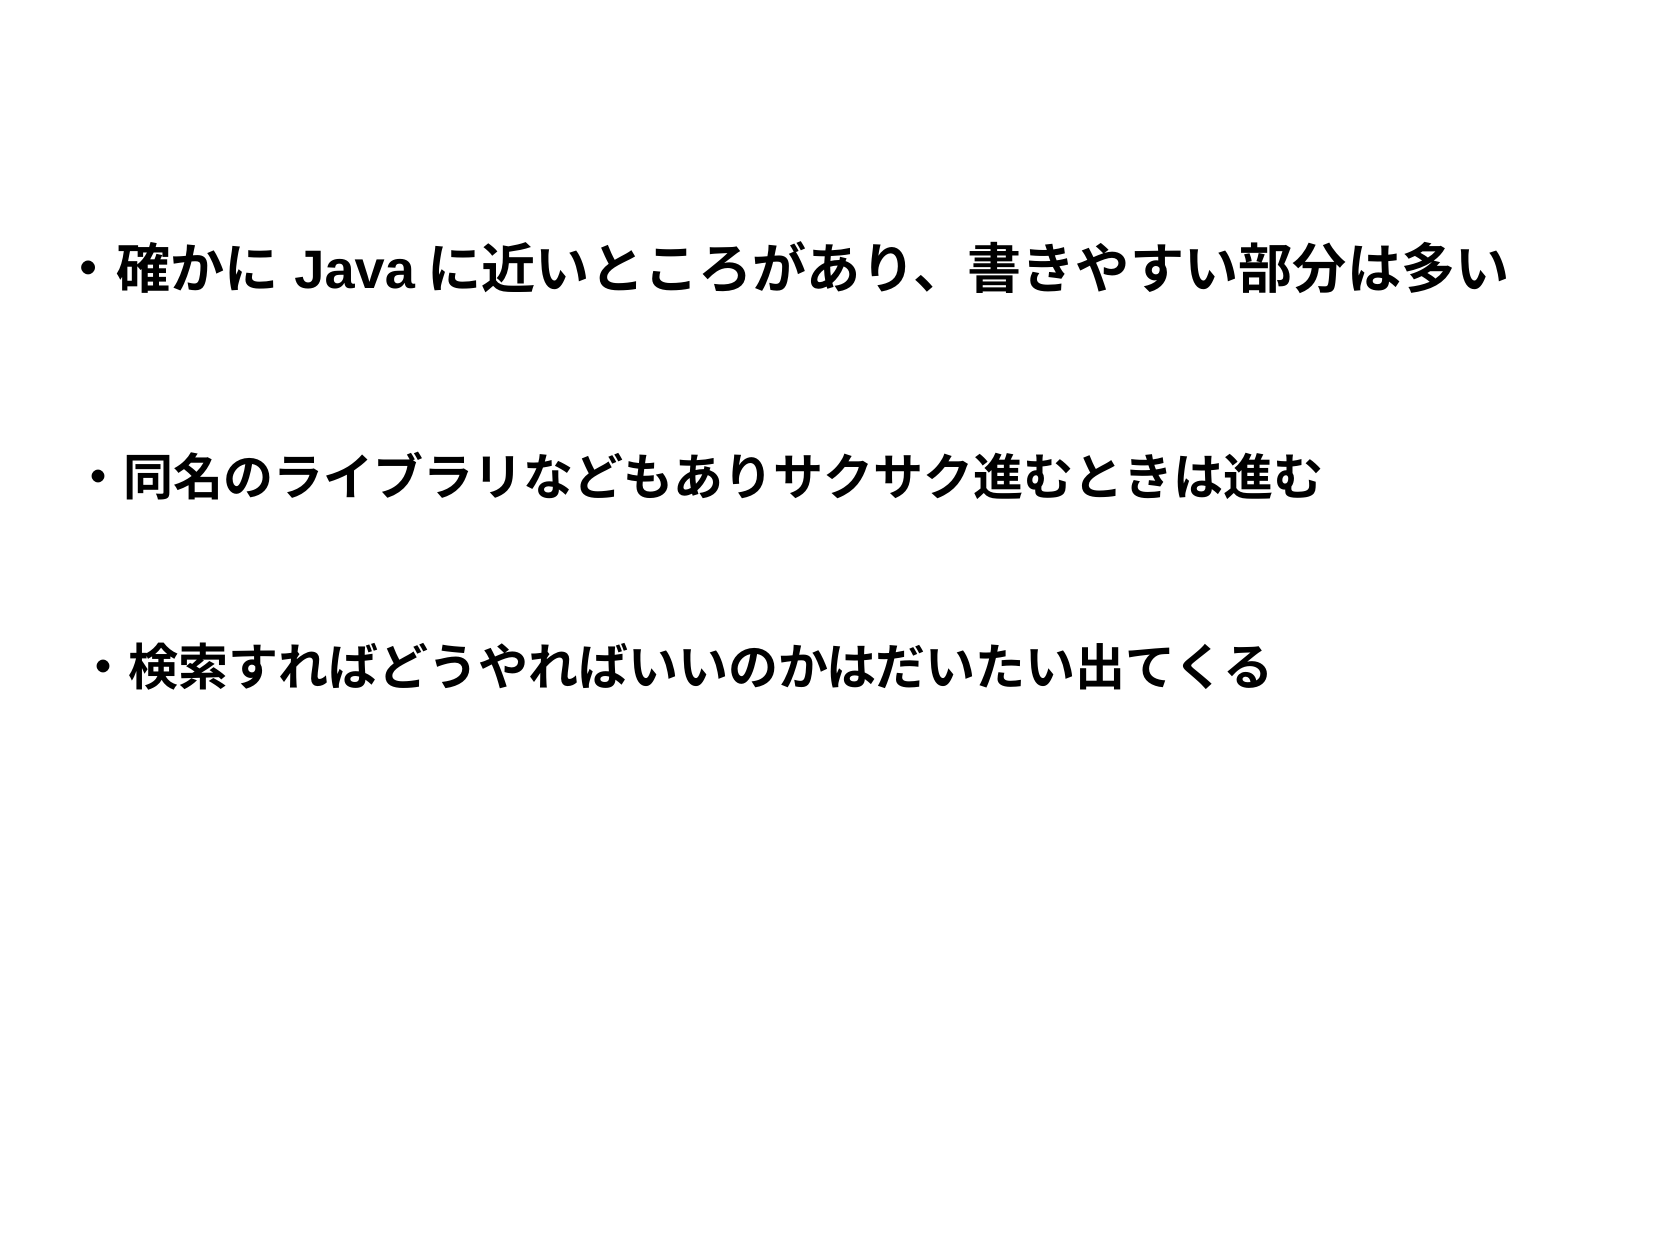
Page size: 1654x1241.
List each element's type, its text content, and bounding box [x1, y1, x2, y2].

text_box ・検索すればどうやればいいのかはだいたい出てくる [63, 620, 1300, 692]
text_box ・同名のライブラリなどもありサクサク進むときは進む [59, 430, 1345, 502]
text_box ・確かにJavaに近いところがあり、書きやすい部分は多い [47, 218, 1536, 296]
